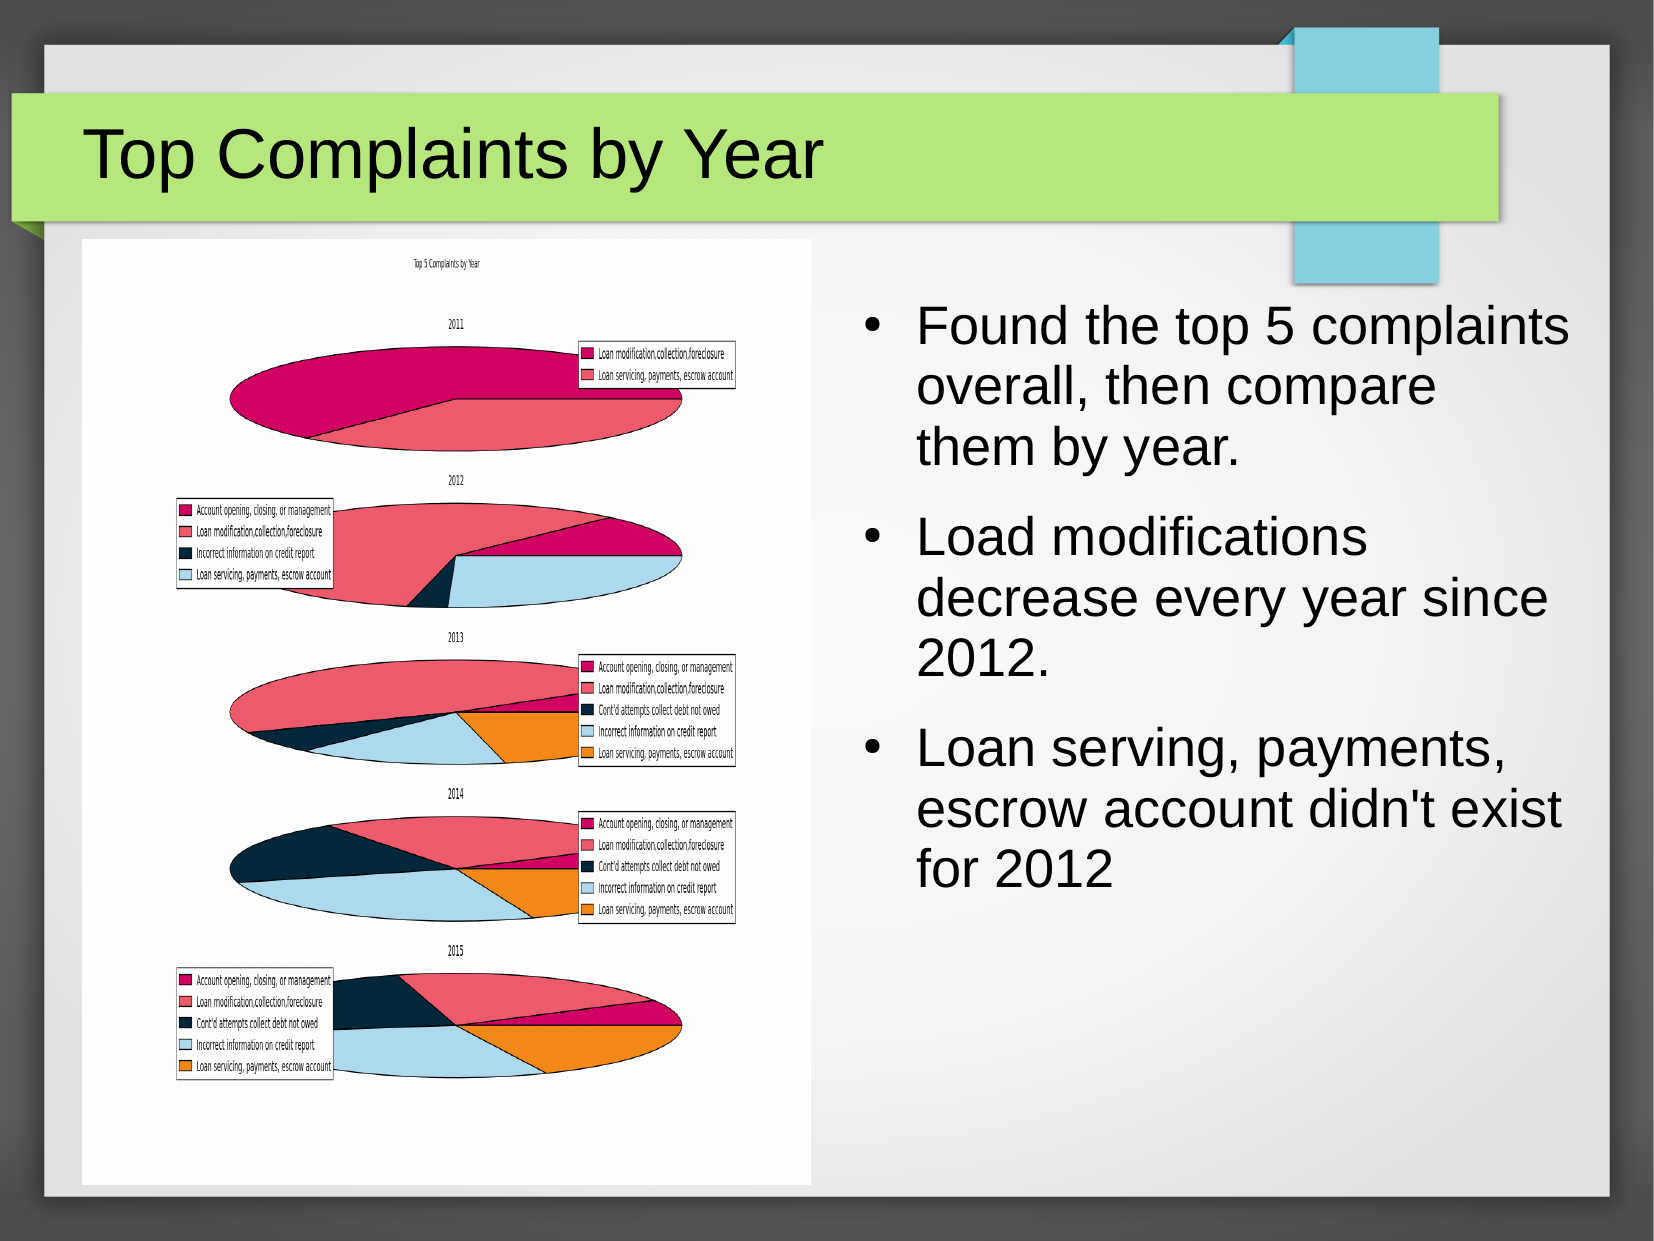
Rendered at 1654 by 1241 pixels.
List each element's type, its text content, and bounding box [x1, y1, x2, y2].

list Found the top 5 complaints overall, then compare them by year. Load modifications decrease every year since 2012. Loan serving, payments, escrow account didn't exist for 2012 [845, 295, 1572, 1015]
title Top Complaints by Year [82, 94, 1264, 213]
picture [0, 0, 1654, 1241]
